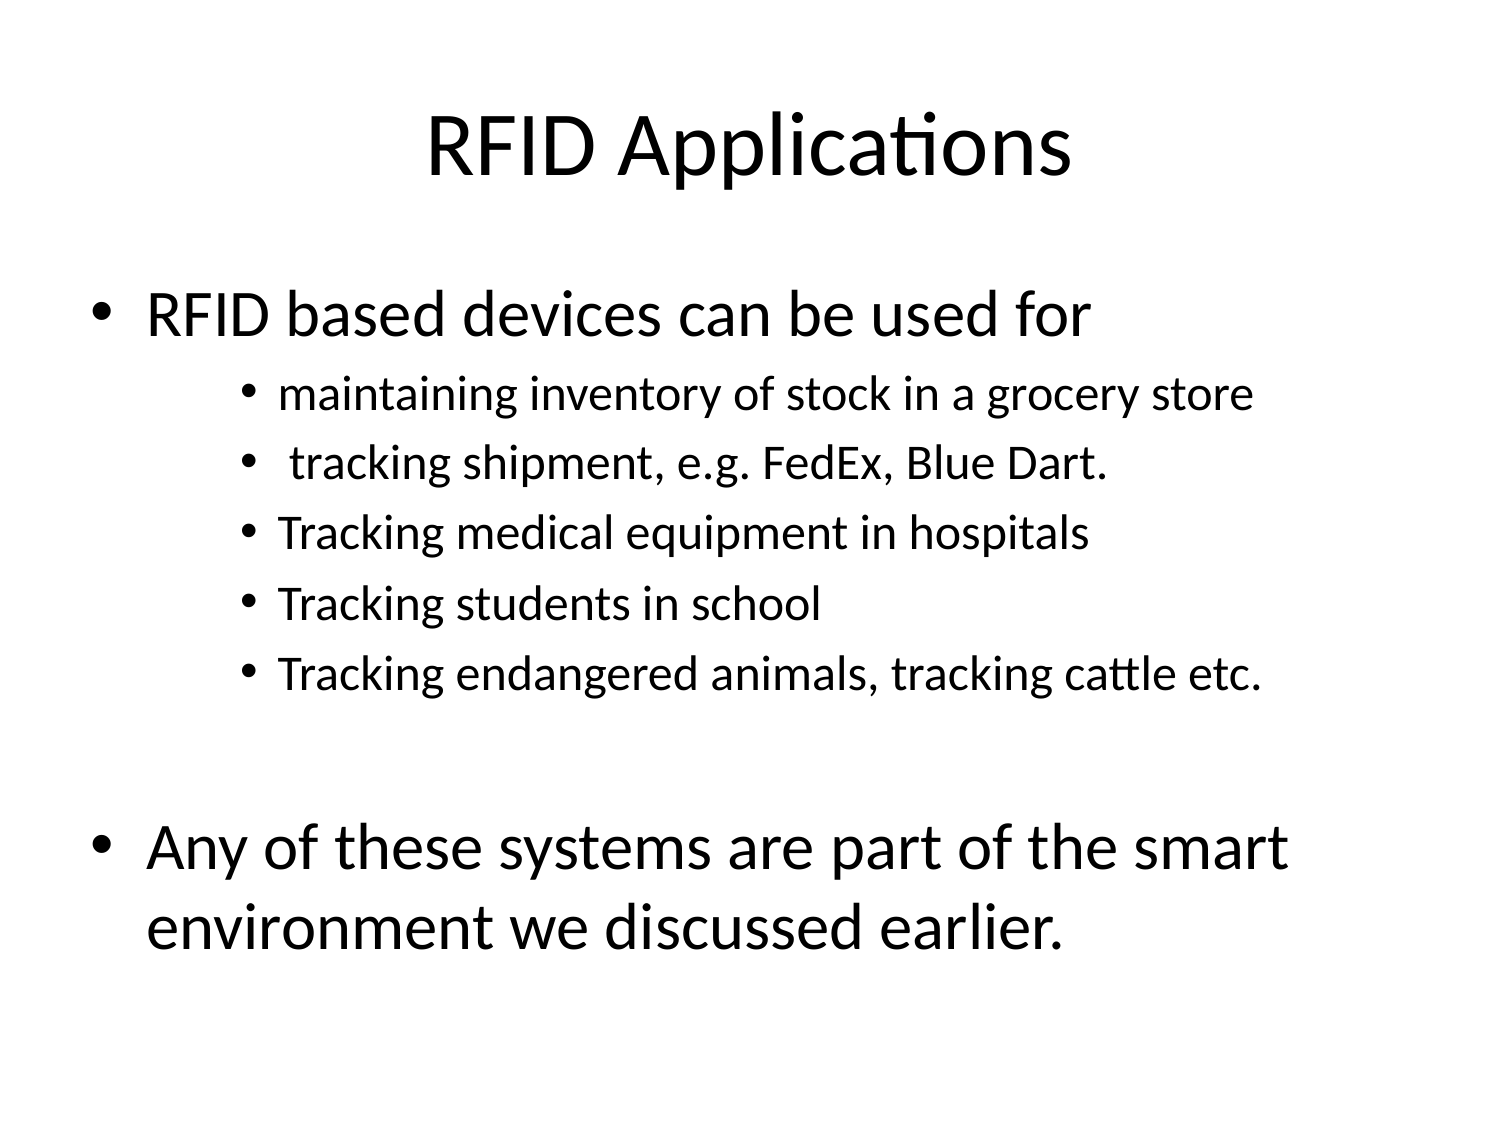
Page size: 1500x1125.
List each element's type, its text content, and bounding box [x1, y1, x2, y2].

list RFID based devices can be used for maintaining inventory of stock in a grocery store tracking shipment, e.g. FedEx, Blue Dart. Tracking medical equipment in hospitals Tracking students in school Tracking endangered animals, tracking cattle etc. Any of these systems are part of the smart environment we discussed earlier. [75, 262, 1425, 1005]
title RFID Applications [75, 45, 1425, 233]
